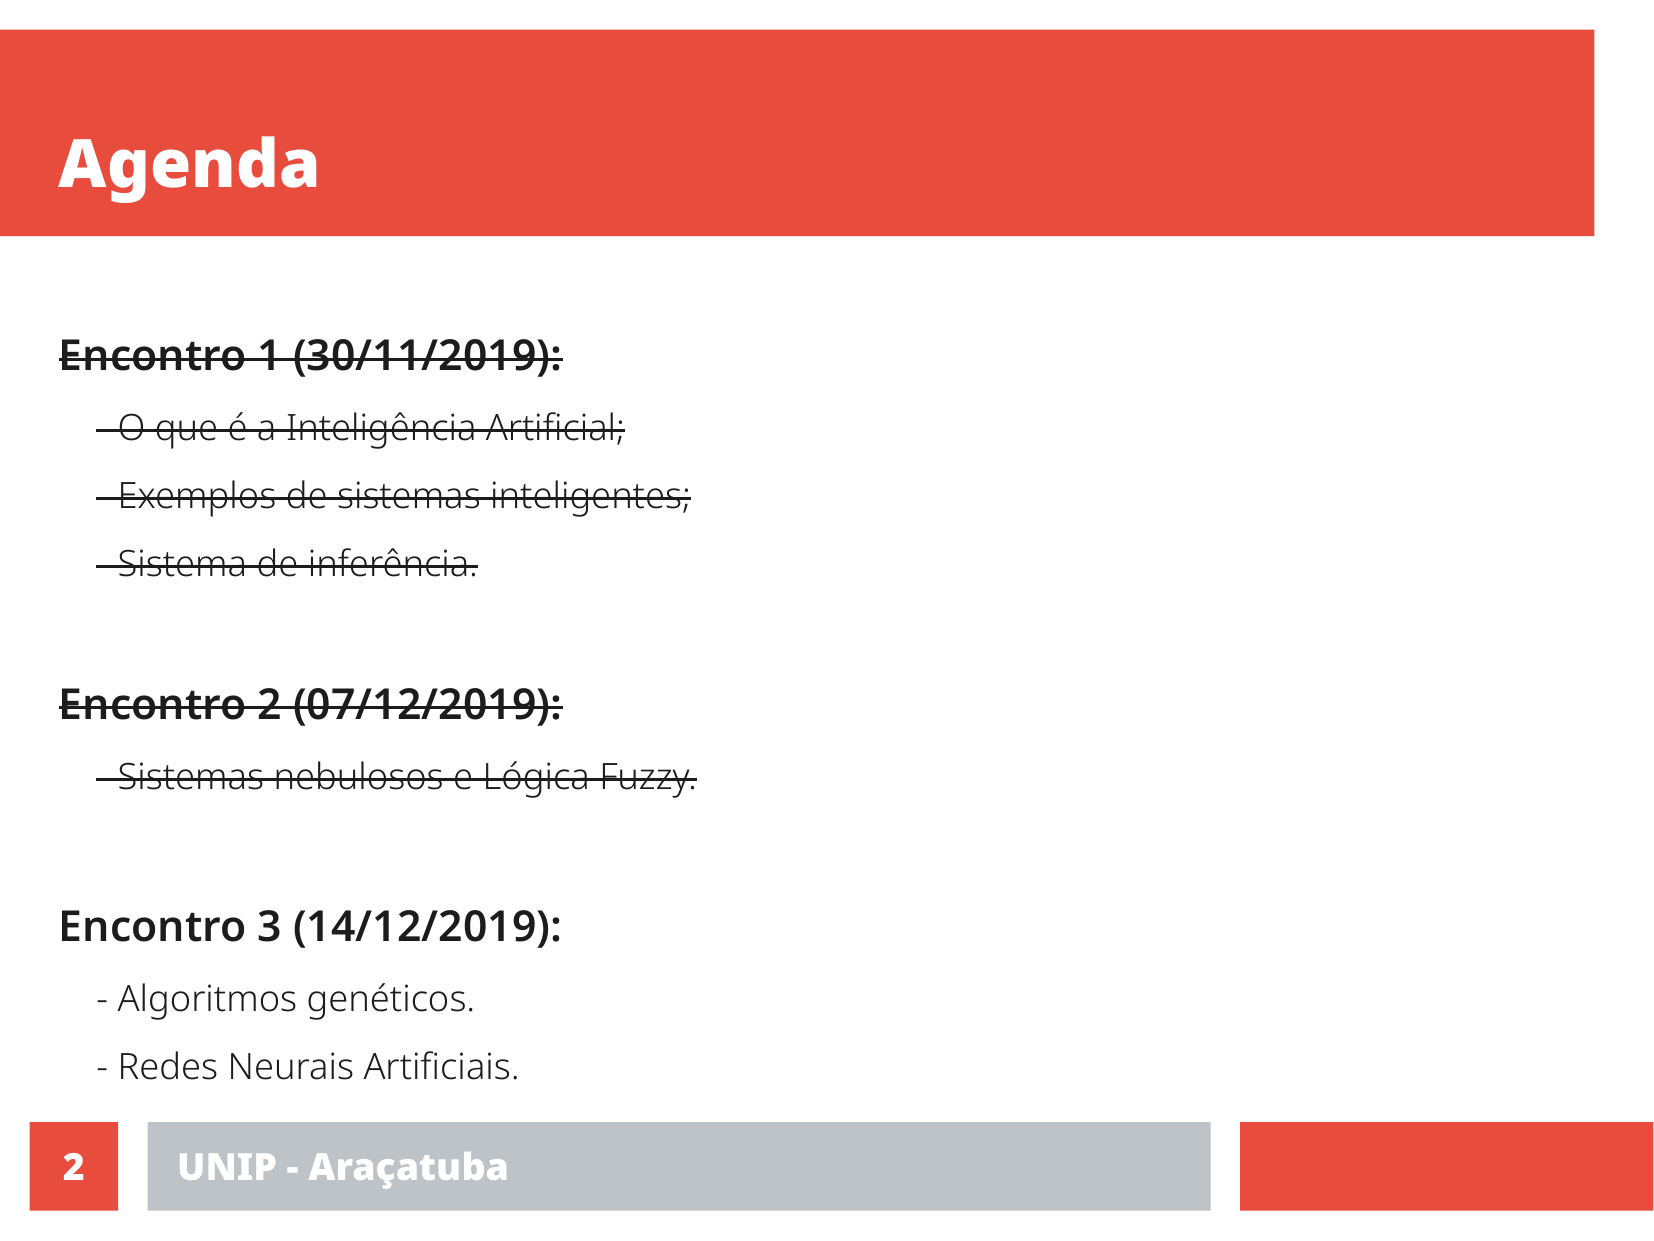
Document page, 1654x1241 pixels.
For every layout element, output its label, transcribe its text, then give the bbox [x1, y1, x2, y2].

list Encontro 1 (30/11/2019): - O que é a Inteligência Artificial; - Exemplos de sistemas inteligentes; - Sistema de inferência. Encontro 2 (07/12/2019): - Sistemas nebulosos e Lógica Fuzzy. Encontro 3 (14/12/2019): - Algoritmos genéticos. - Redes Neurais Artificiais. [59, 324, 1565, 1093]
title Agenda [59, 59, 1595, 207]
